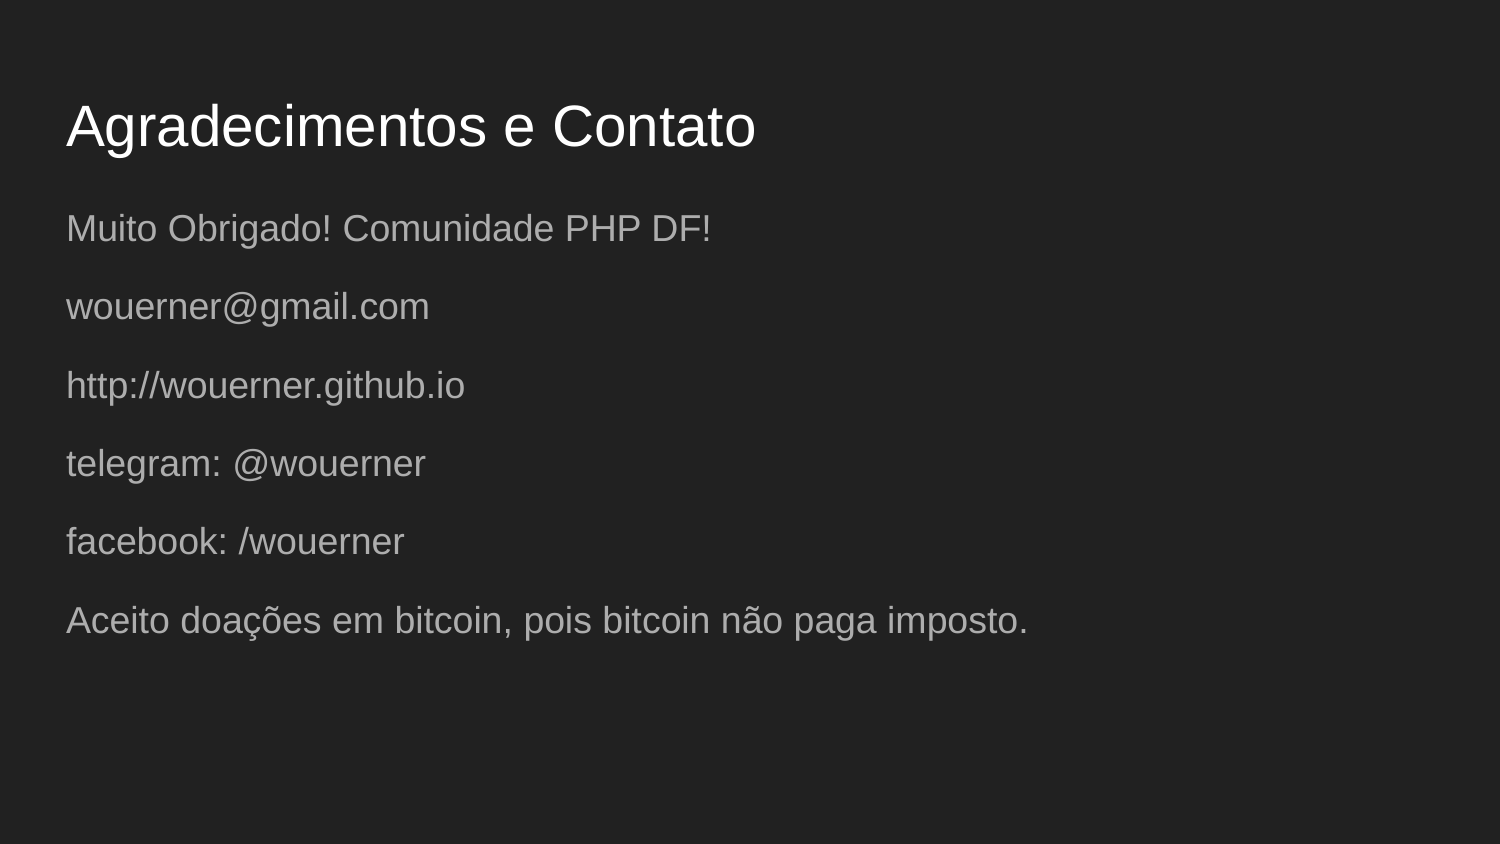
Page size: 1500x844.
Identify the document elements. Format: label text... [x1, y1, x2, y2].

list Muito Obrigado! Comunidade PHP DF! wouerner@gmail.com http://wouerner.github.io telegram: @wouerner facebook: /wouerner Aceito doações em bitcoin, pois bitcoin não paga imposto. [51, 189, 1449, 750]
title Agradecimentos e Contato [51, 72, 1449, 167]
